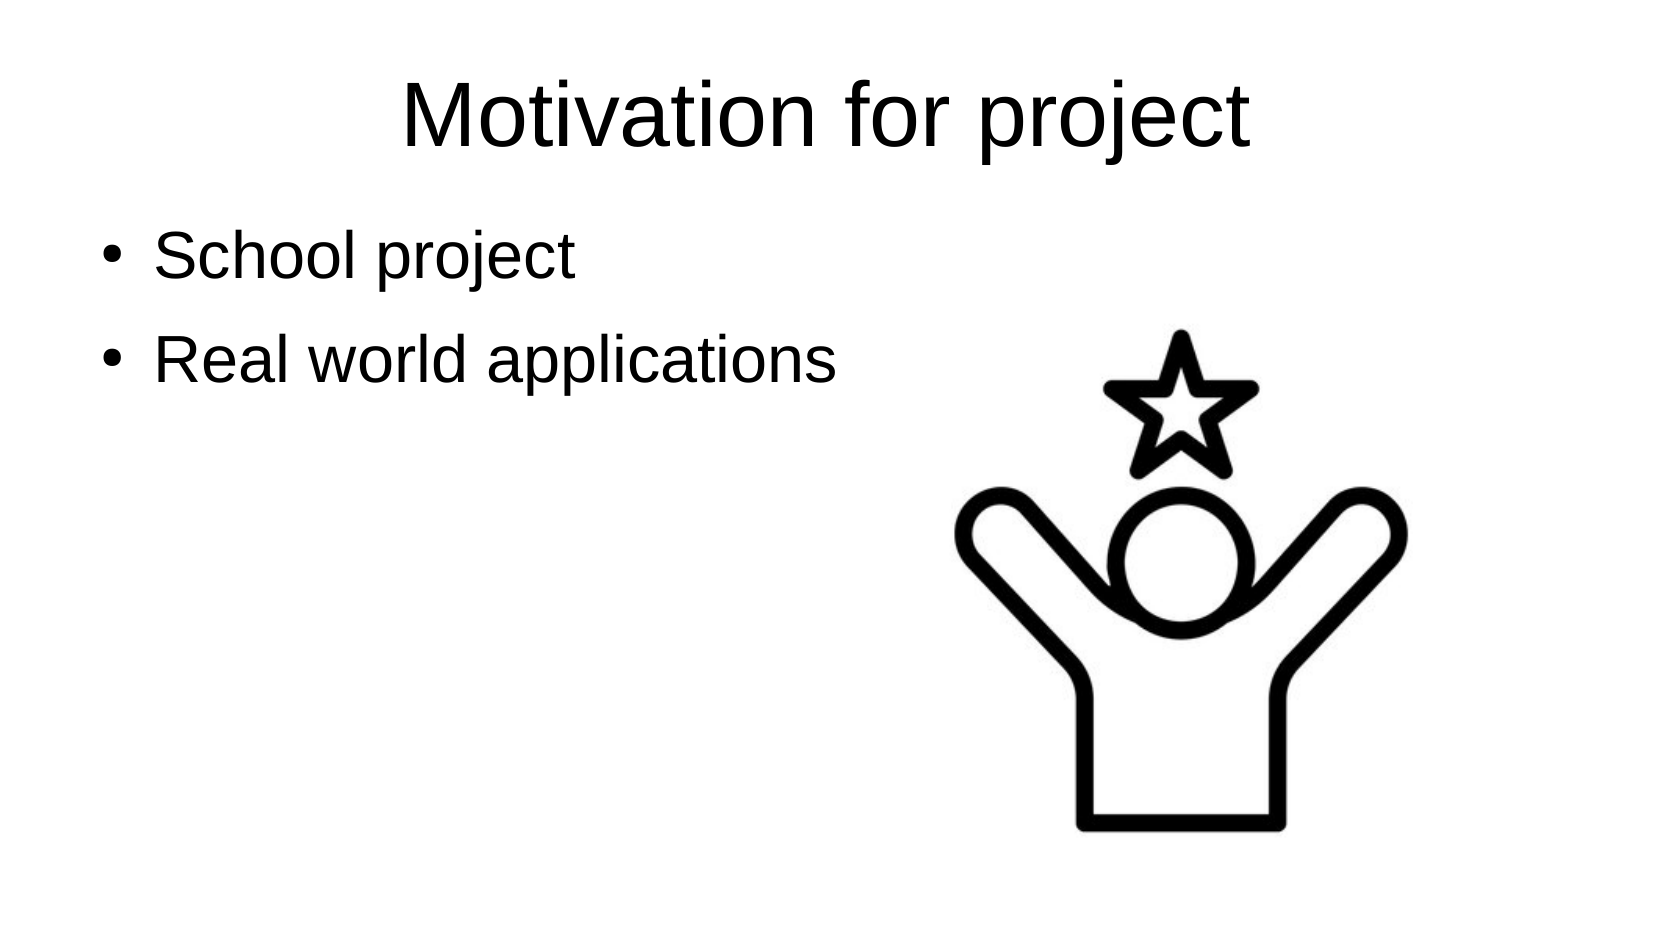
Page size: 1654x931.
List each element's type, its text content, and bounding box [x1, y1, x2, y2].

list School project Real world applications [82, 217, 1571, 758]
picture [900, 299, 1463, 863]
title Motivation for project [82, 37, 1571, 193]
